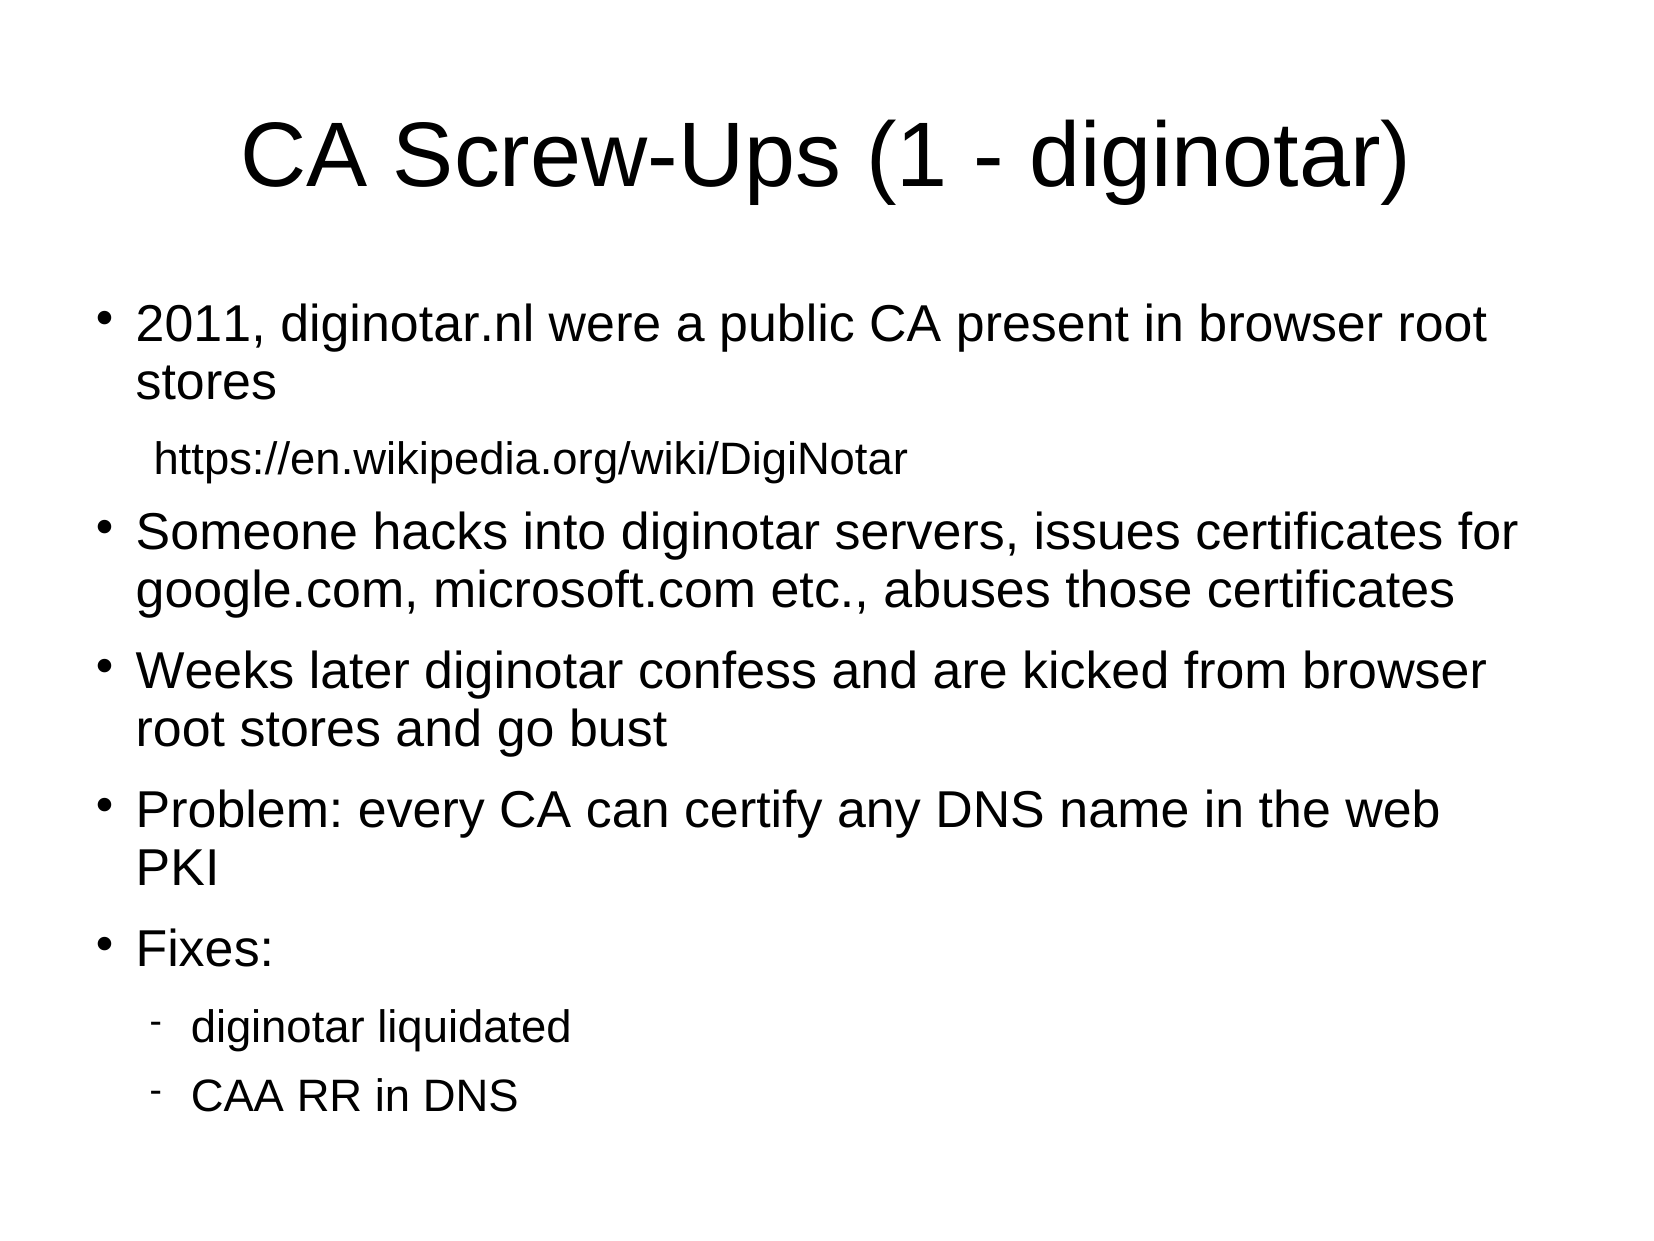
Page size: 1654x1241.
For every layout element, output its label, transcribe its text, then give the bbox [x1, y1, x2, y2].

title CA Screw-Ups (1 - diginotar) [82, 49, 1571, 257]
list 2011, diginotar.nl were a public CA present in browser root stores https://en.wikipedia.org/wiki/DigiNotar Someone hacks into diginotar servers, issues certificates for google.com, microsoft.com etc., abuses those certificates Weeks later diginotar confess and are kicked from browser root stores and go bust Problem: every CA can certify any DNS name in the web PKI Fixes: diginotar liquidated CAA RR in DNS [82, 290, 1538, 1152]
